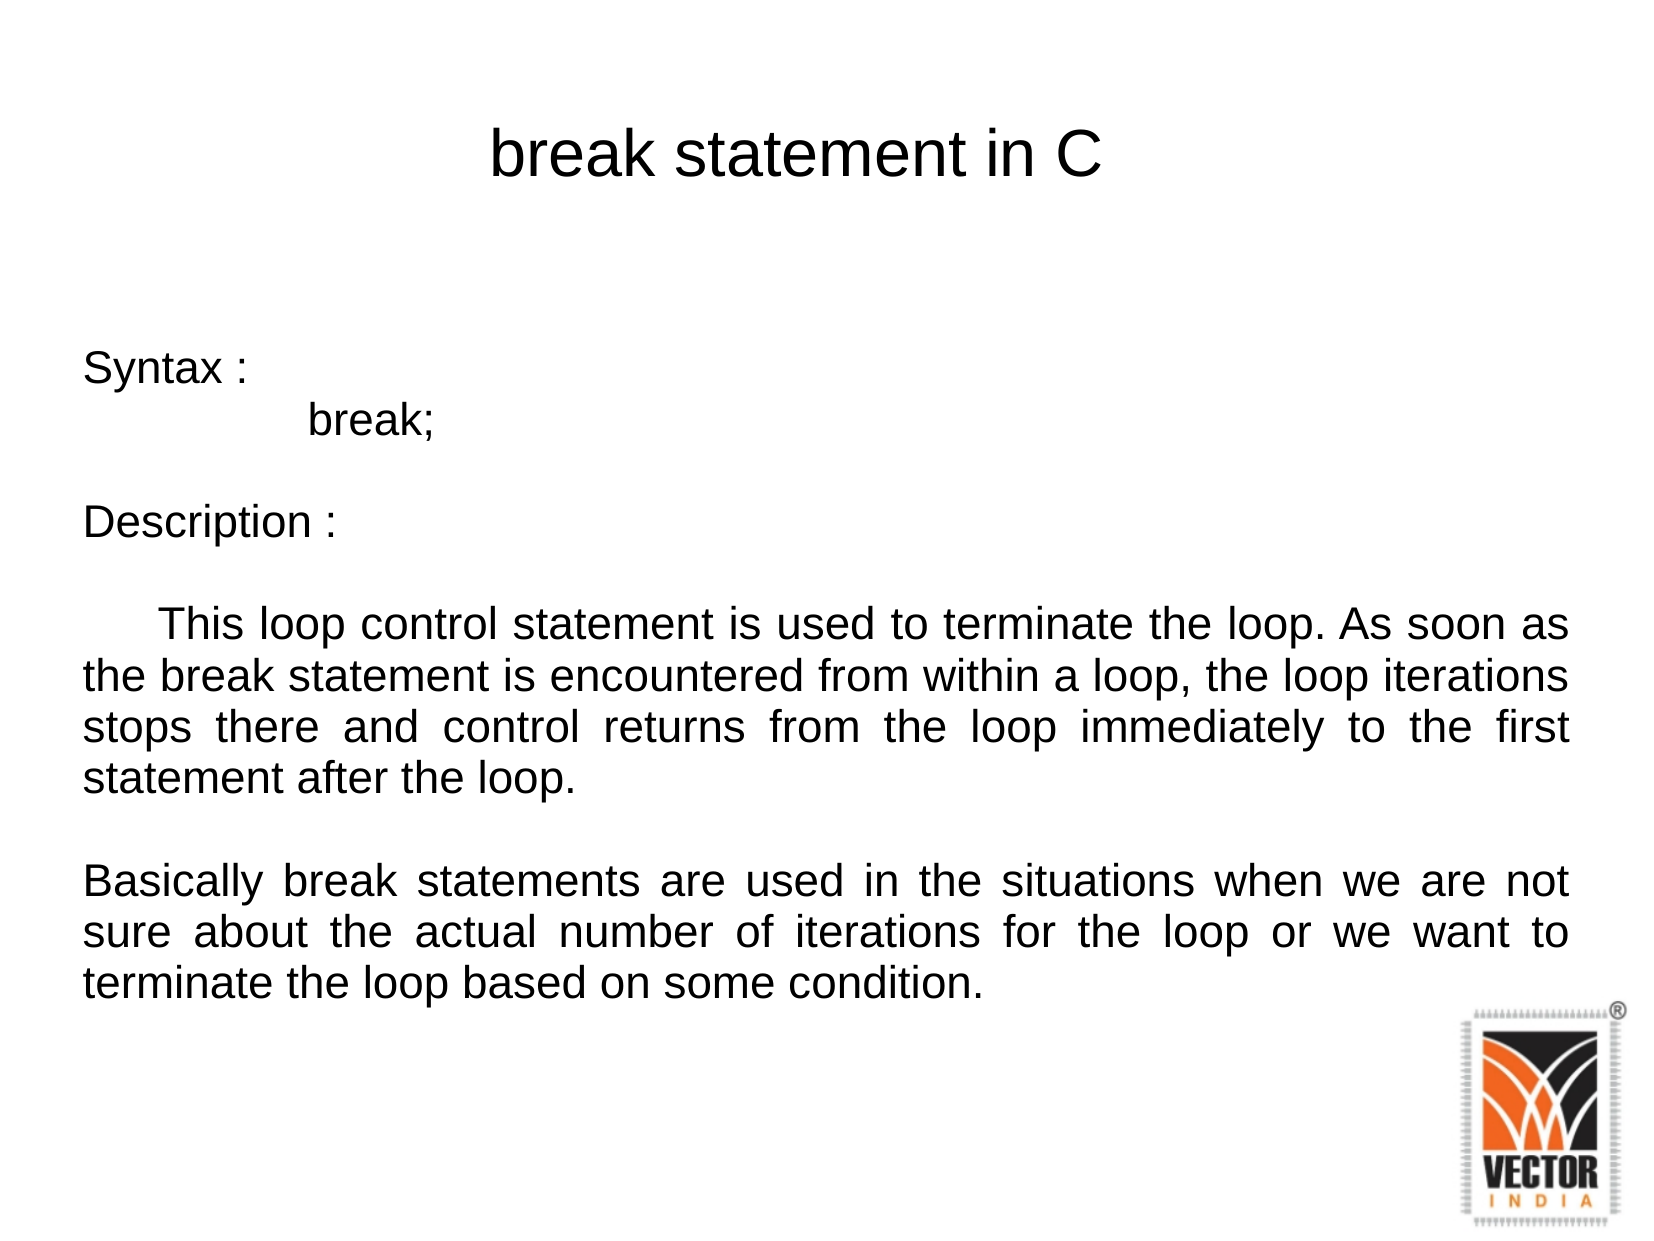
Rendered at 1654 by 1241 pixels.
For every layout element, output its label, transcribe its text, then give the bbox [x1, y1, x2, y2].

picture [1432, 996, 1654, 1237]
subtitle Syntax : break; Description : This loop control statement is used to terminate the loop. As soon as the break statement is encountered from within a loop, the loop iterations stops there and control returns from the loop immediately to the first statement after the loop. Basically break statements are used in the situations when we are not sure about the actual number of iterations for the loop or we want to terminate the loop based on some condition. [82, 0, 1571, 1241]
